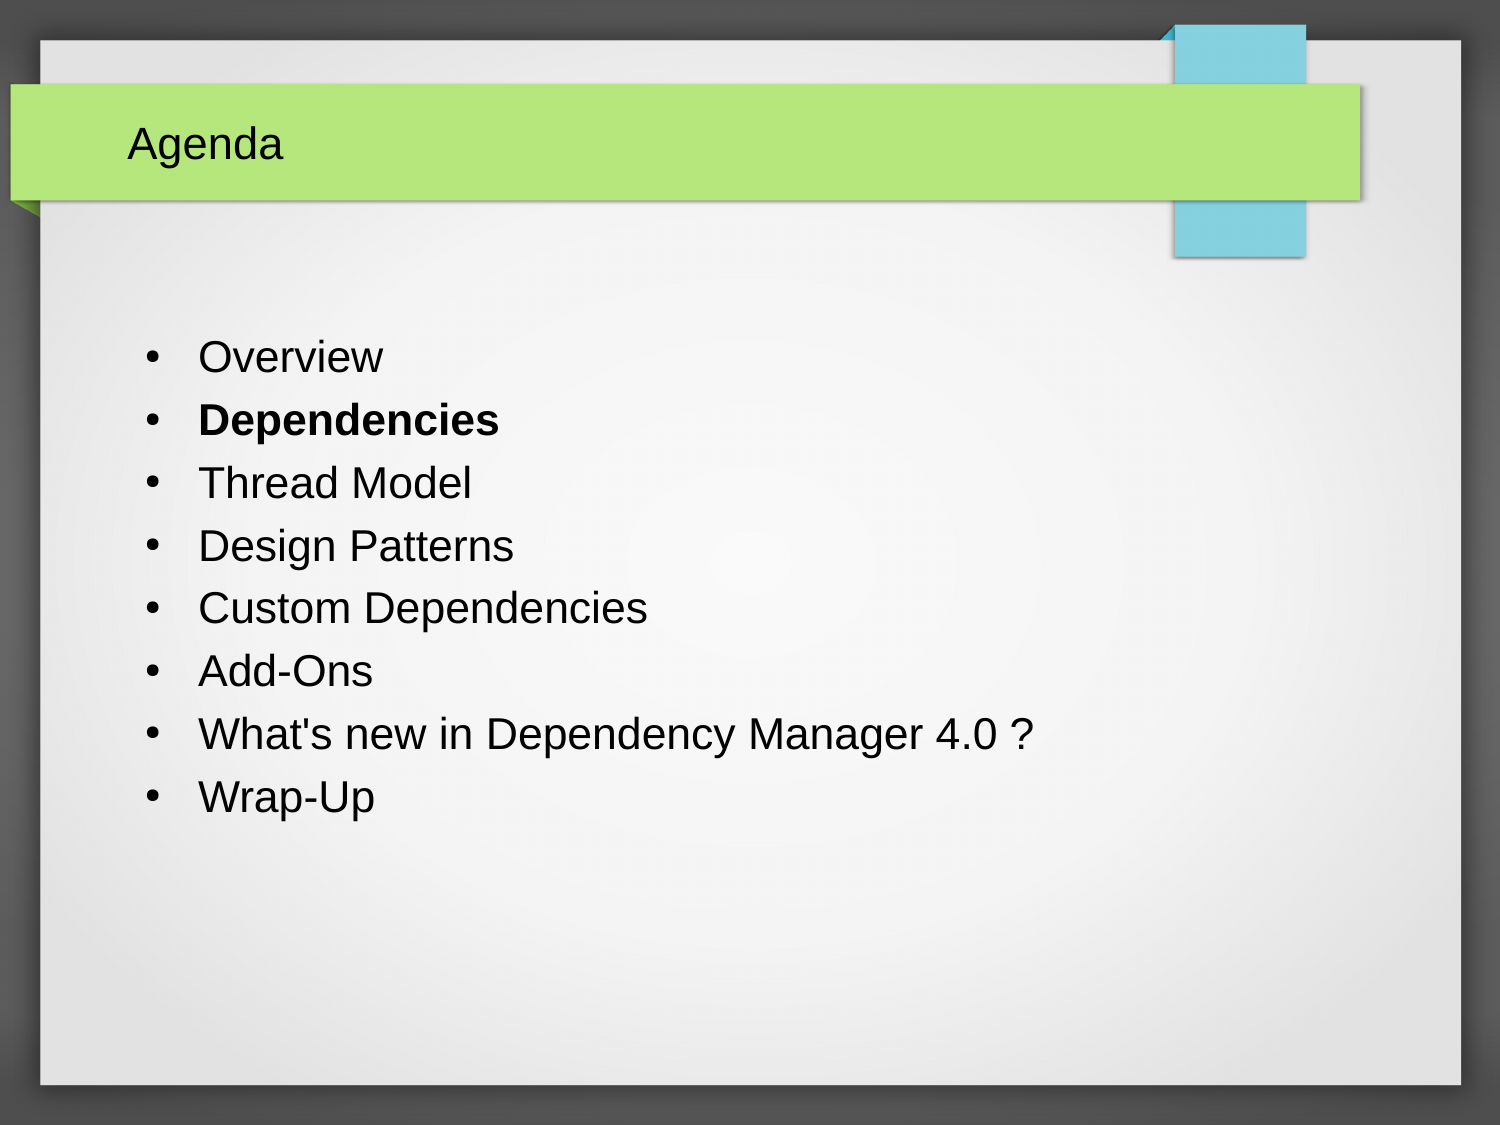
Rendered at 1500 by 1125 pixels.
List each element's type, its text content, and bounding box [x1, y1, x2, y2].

title Agenda [112, 42, 1388, 246]
picture [0, 0, 1500, 1125]
list Overview Dependencies Thread Model Design Patterns Custom Dependencies Add-Ons What's new in Dependency Manager 4.0 ? Wrap-Up [112, 324, 1388, 978]
